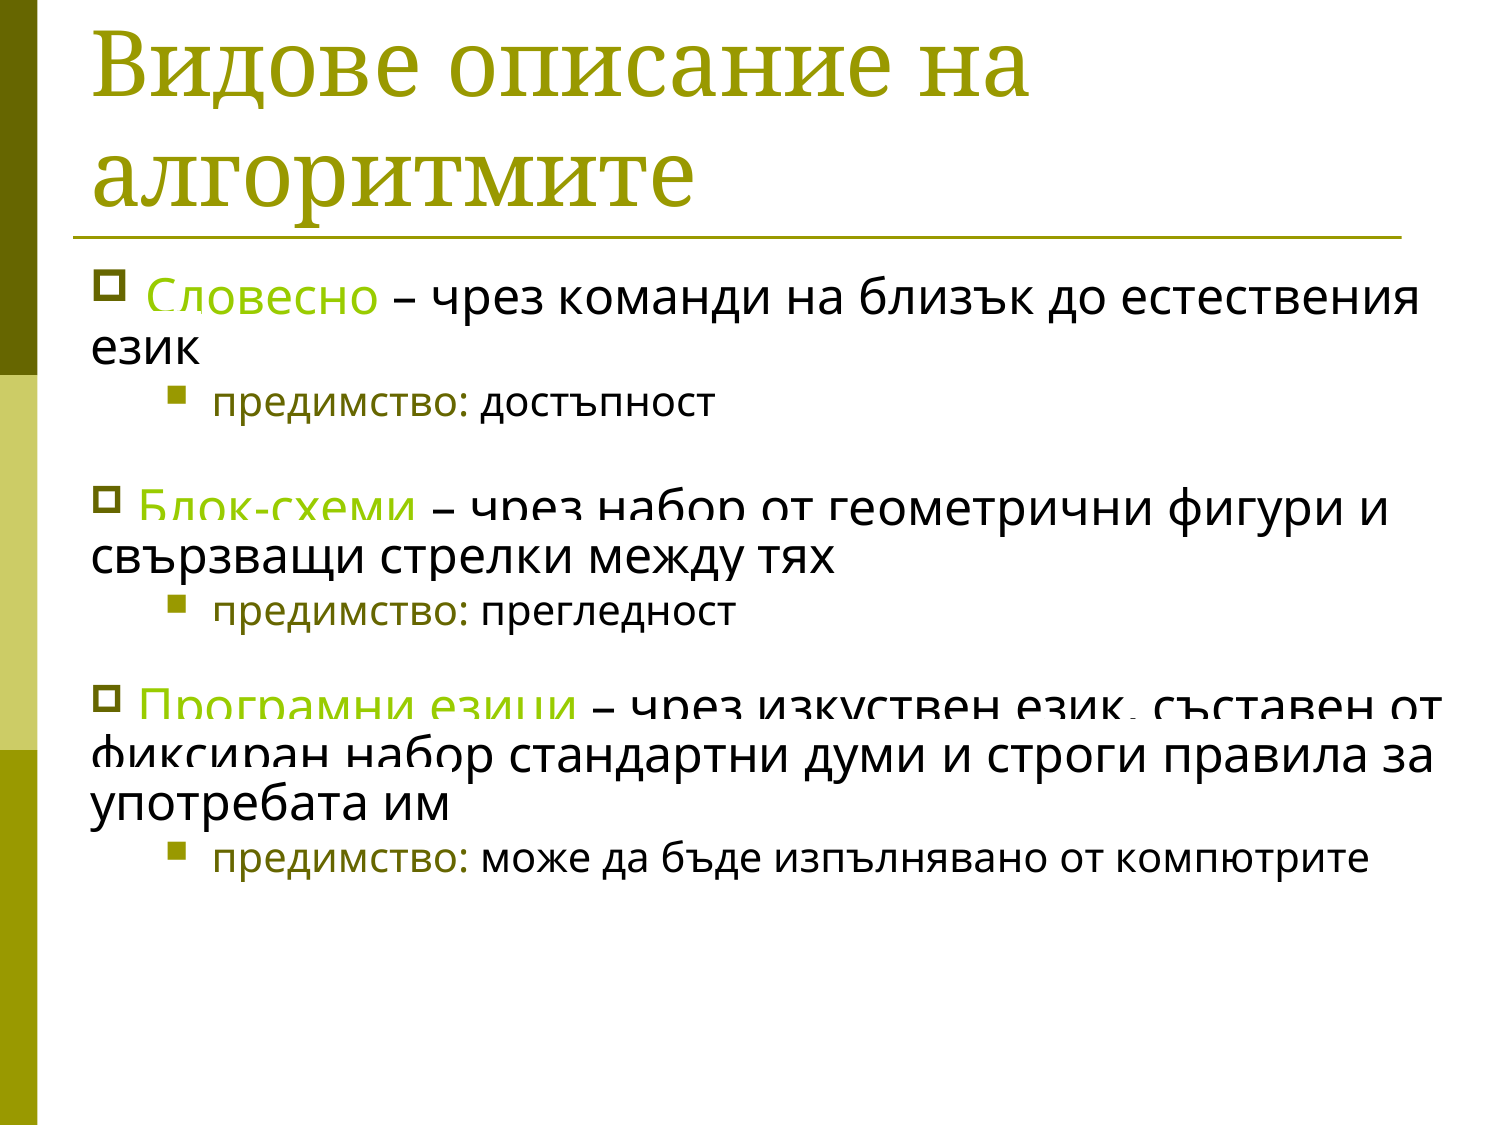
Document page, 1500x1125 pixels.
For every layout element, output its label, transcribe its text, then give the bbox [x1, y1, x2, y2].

title Видове описание на алгоритмите [75, 0, 1500, 233]
list Словесно – чрез команди на близък до естествения език предимство: достъпност Блок-схеми – чрез набор от геометрични фигури и свързващи стрелки между тях предимство: прегледност Програмни езици – чрез изкуствен език, съставен от фиксиран набор стандартни думи и строги правила за употребата им предимство: може да бъде изпълнявано от компютрите [75, 262, 1500, 1063]
